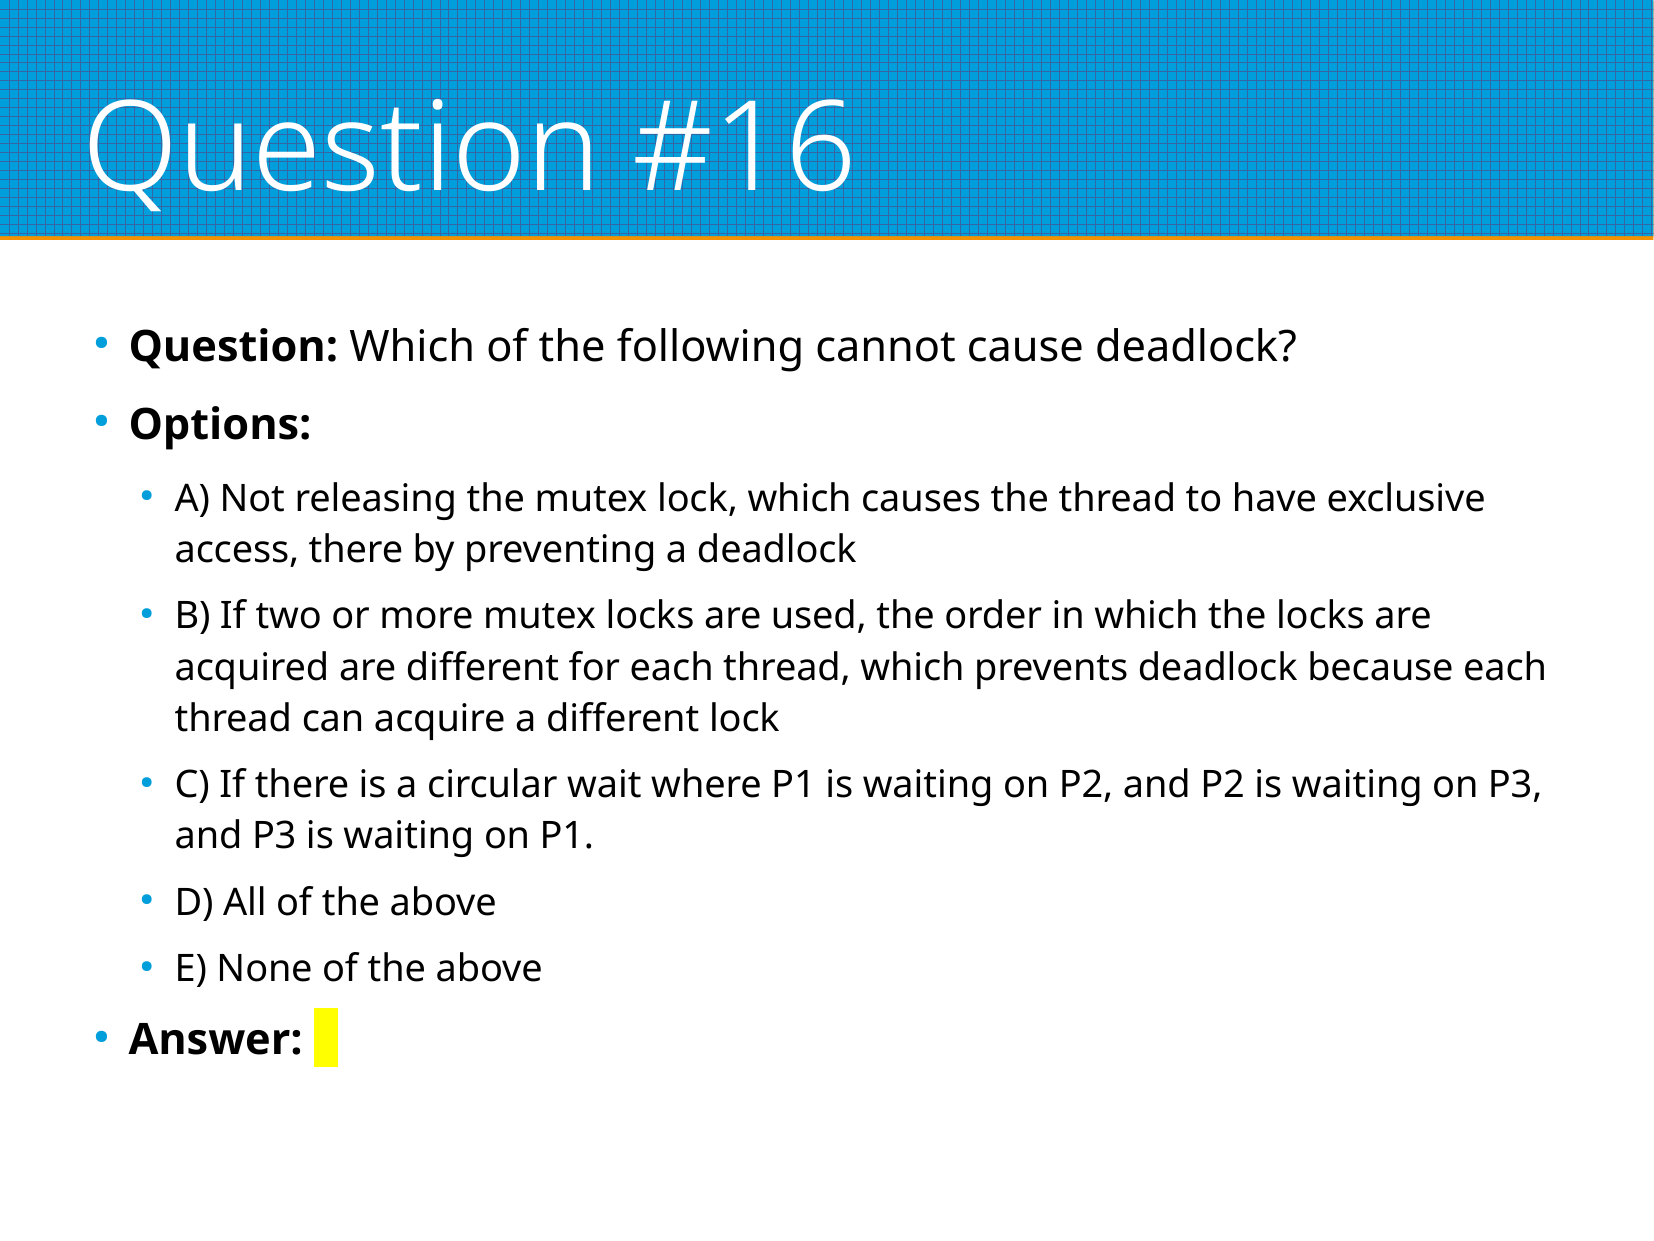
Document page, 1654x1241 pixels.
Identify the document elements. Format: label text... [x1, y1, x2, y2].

list Question: Which of the following cannot cause deadlock? Options: A) Not releasing the mutex lock, which causes the thread to have exclusive access, there by preventing a deadlock B) If two or more mutex locks are used, the order in which the locks are acquired are different for each thread, which prevents deadlock because each thread can acquire a different lock C) If there is a circular wait where P1 is waiting on P2, and P2 is waiting on P3, and P3 is waiting on P1. D) All of the above E) None of the above Answer: E [82, 314, 1563, 1081]
title Question #16 [82, 19, 1571, 227]
